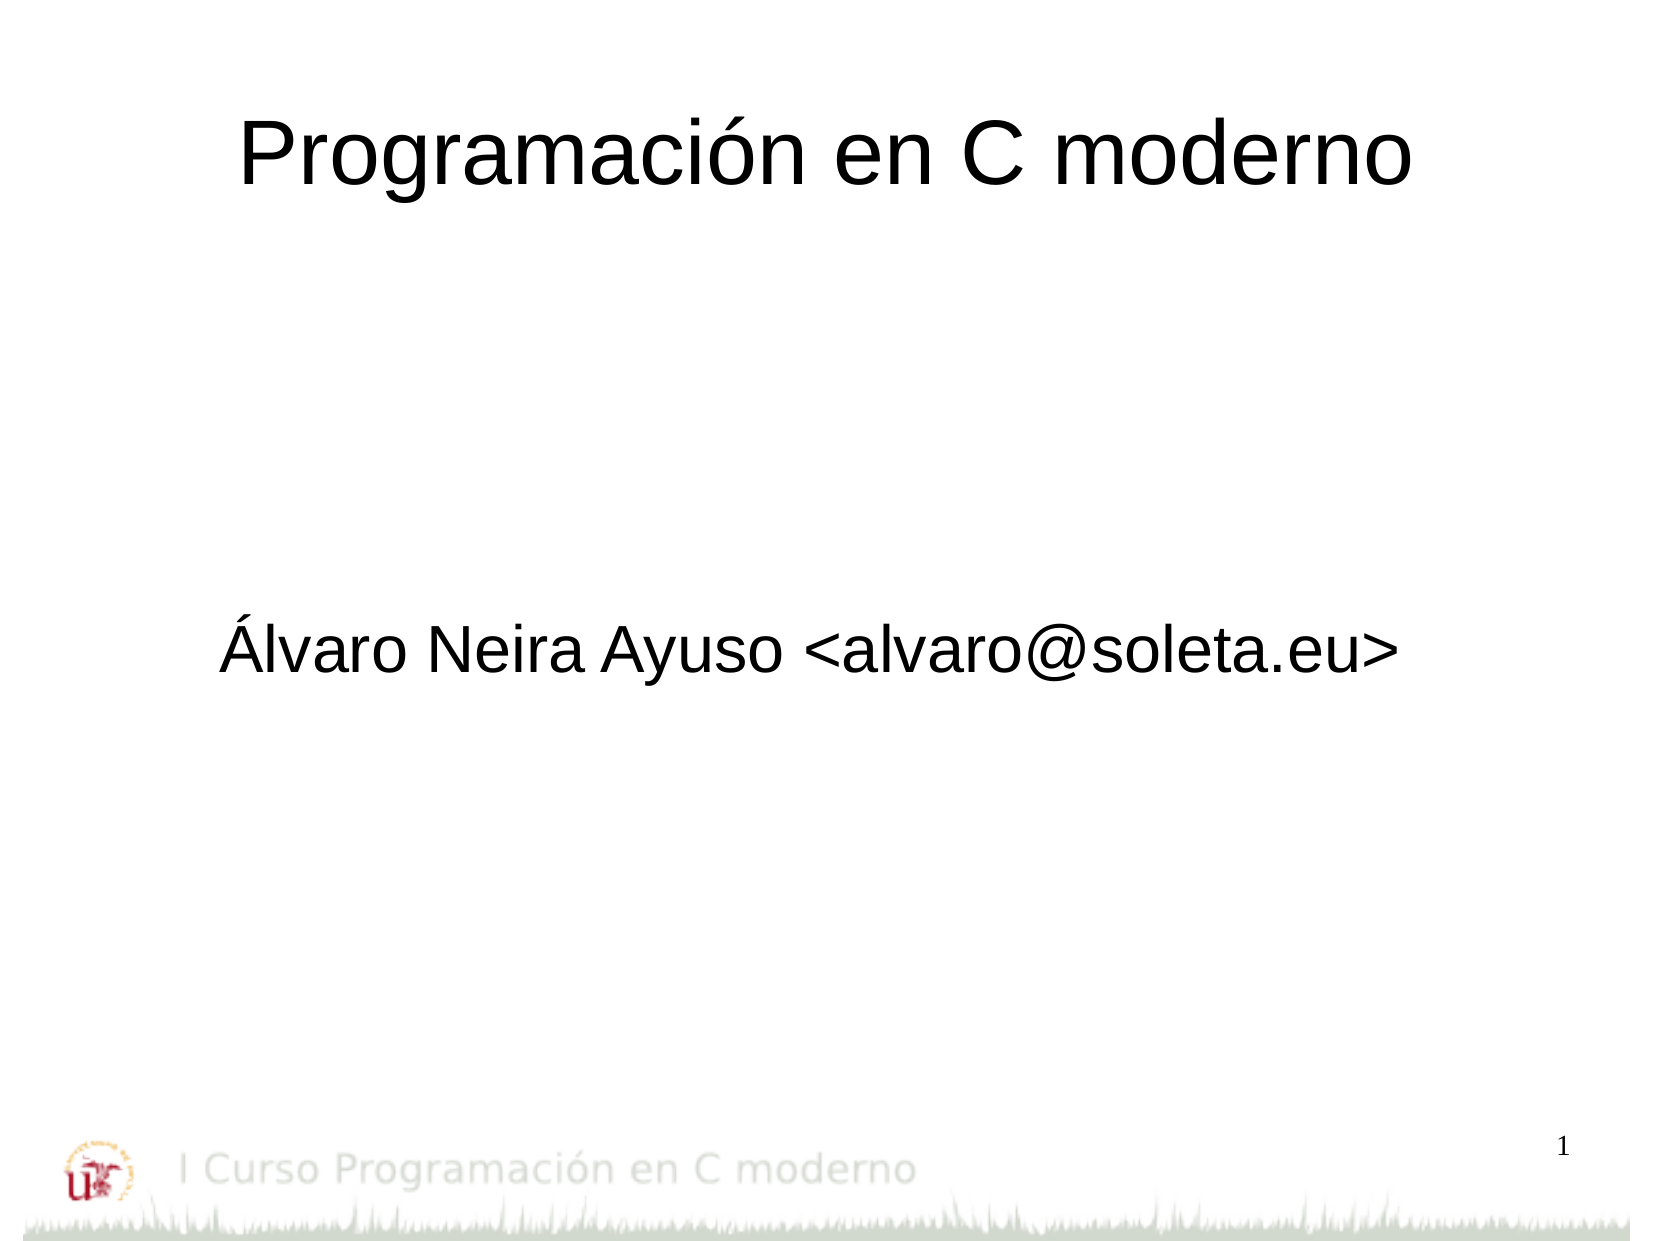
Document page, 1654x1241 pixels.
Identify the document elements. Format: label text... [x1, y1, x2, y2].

title Programación en C moderno [82, 49, 1571, 257]
subtitle Álvaro Neira Ayuso <alvaro@soleta.eu> [82, 290, 1538, 1010]
picture [23, 1136, 1630, 1241]
